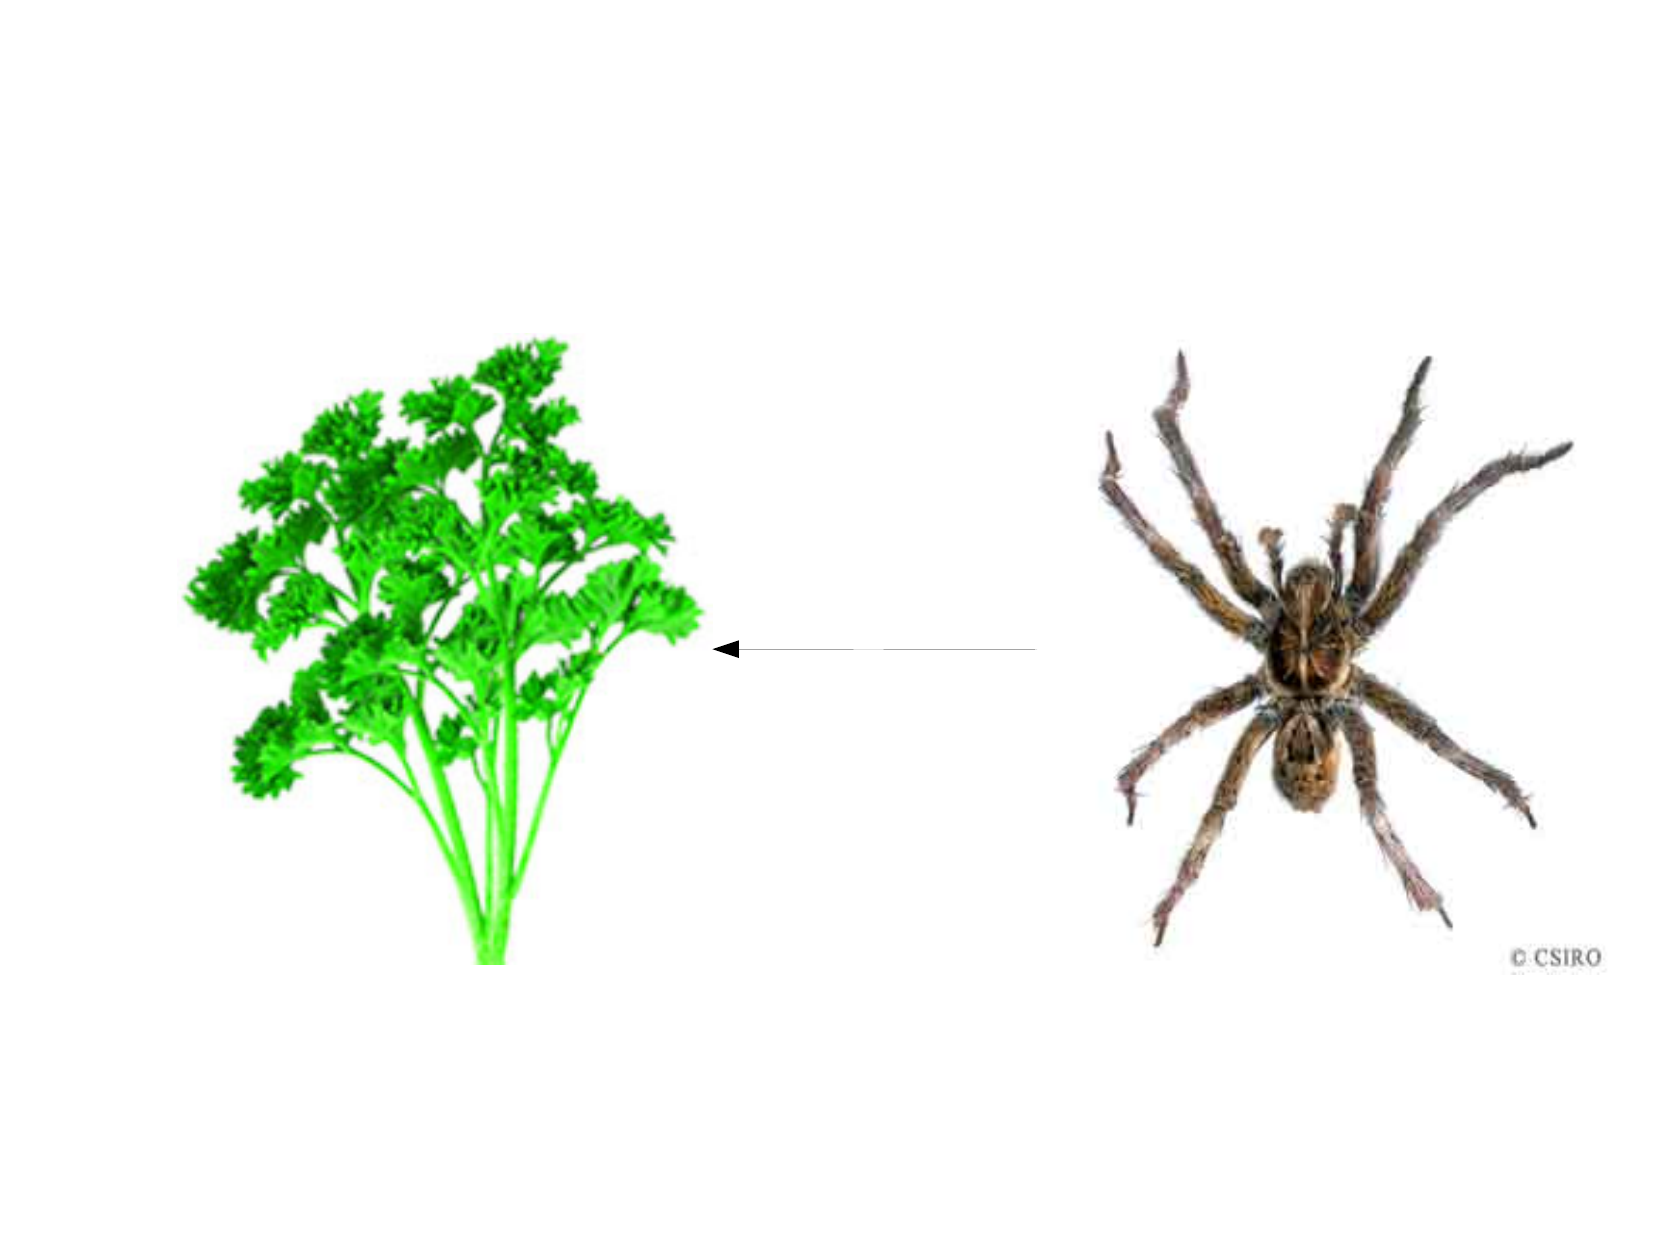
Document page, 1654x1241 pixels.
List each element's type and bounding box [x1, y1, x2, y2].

picture [1037, 324, 1615, 975]
picture [177, 333, 713, 965]
